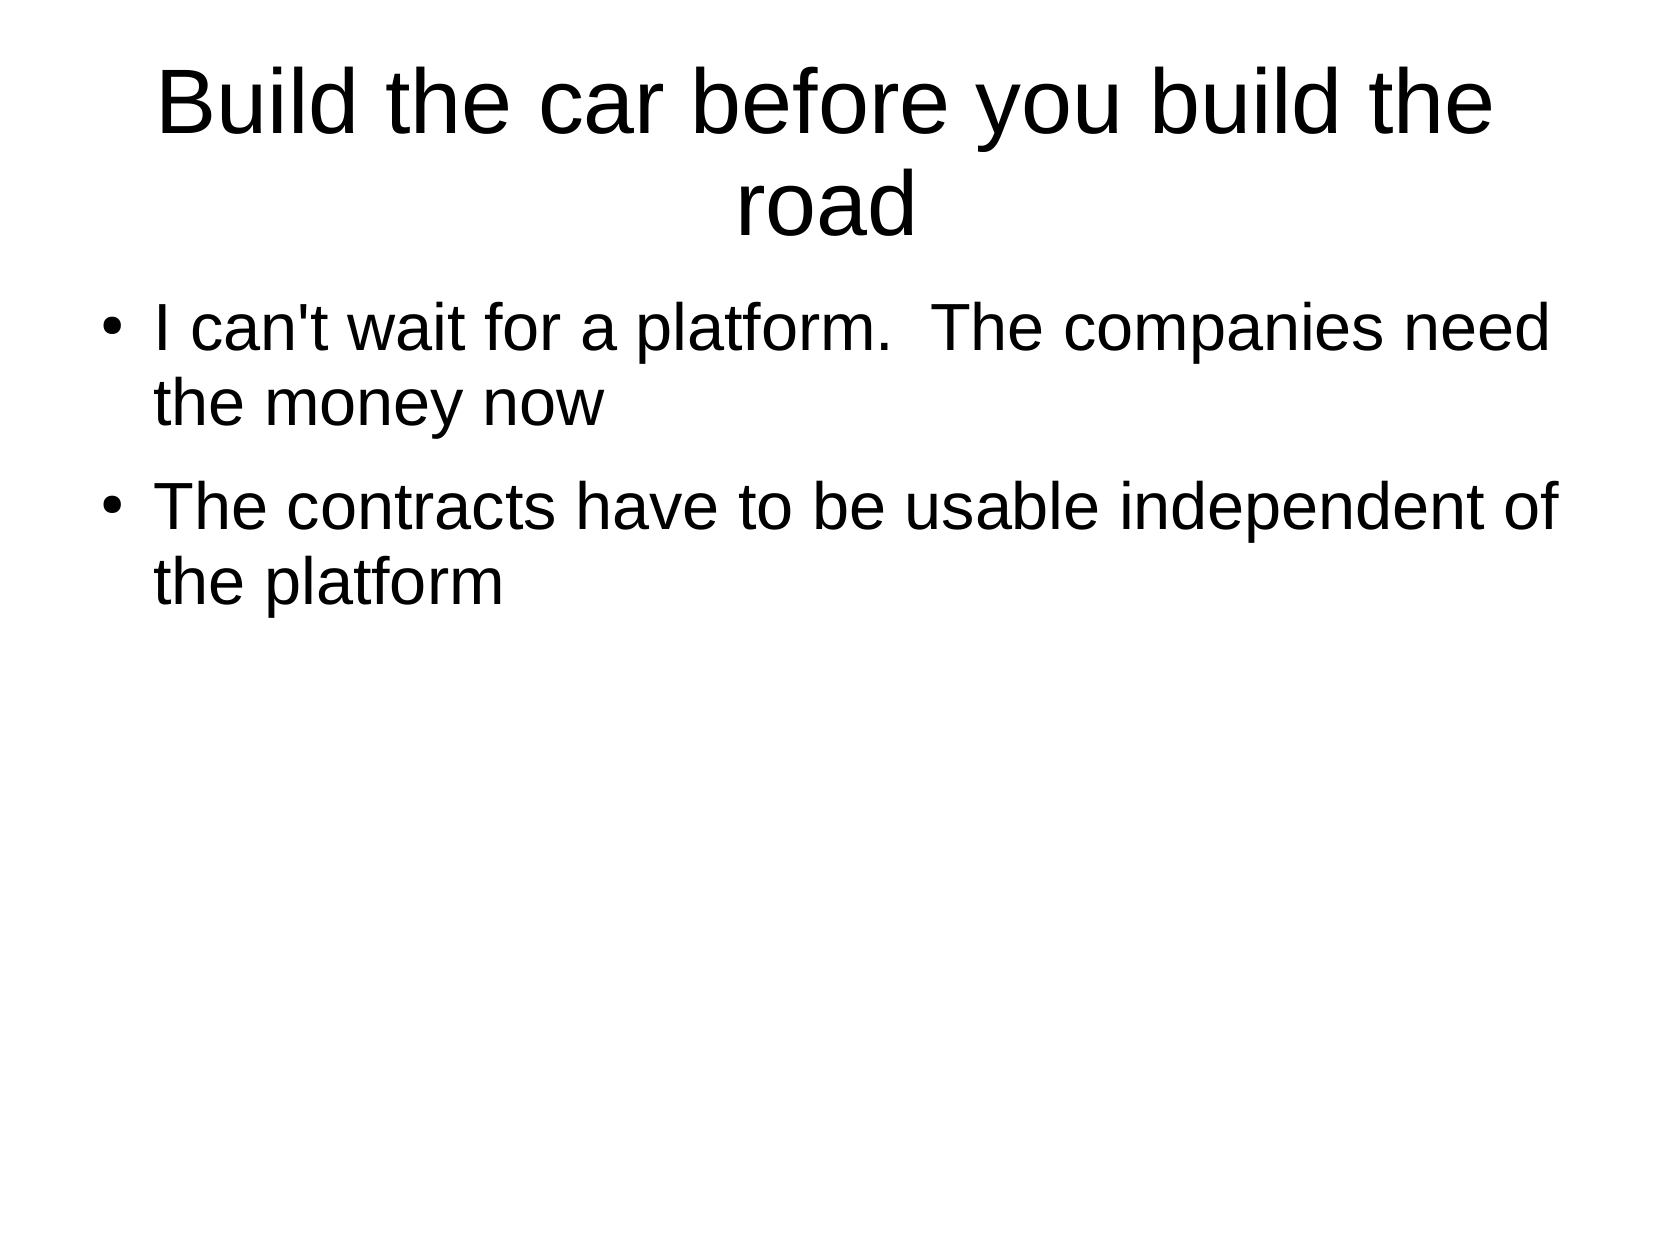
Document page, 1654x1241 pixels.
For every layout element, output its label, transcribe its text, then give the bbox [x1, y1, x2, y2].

title Build the car before you build the road [82, 49, 1571, 257]
list I can't wait for a platform. The companies need the money now The contracts have to be usable independent of the platform [82, 290, 1571, 1010]
